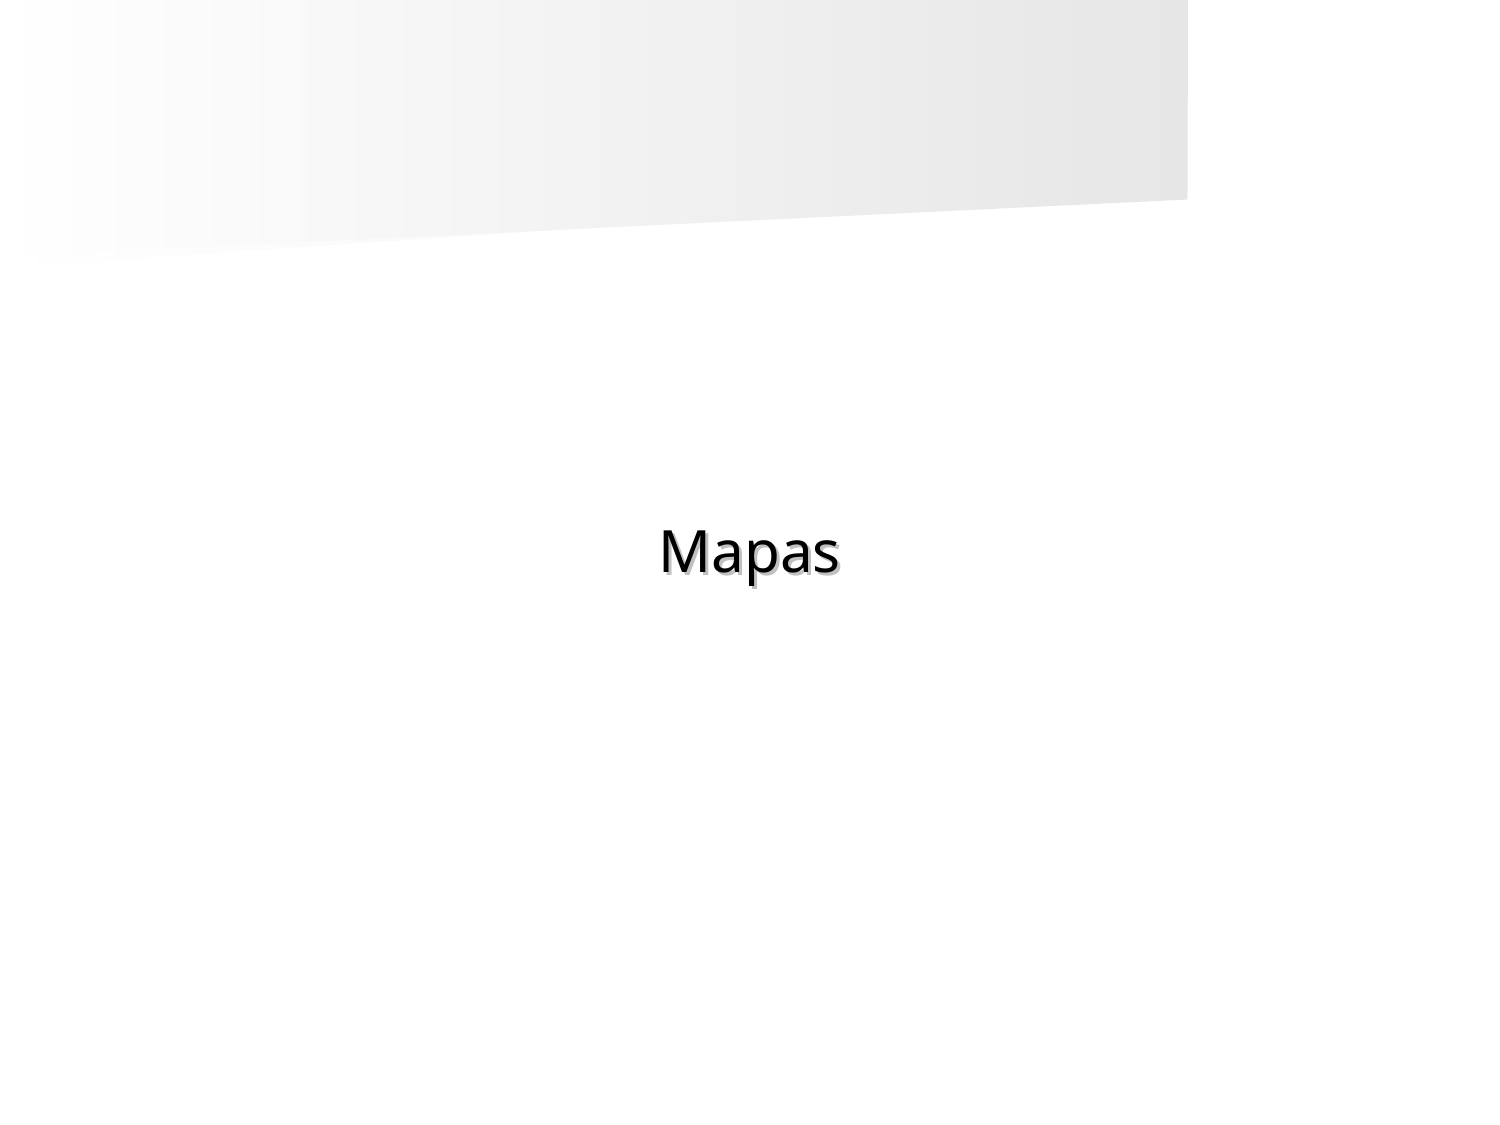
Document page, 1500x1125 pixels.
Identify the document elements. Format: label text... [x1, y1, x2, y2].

title Mapas [112, 506, 1388, 592]
